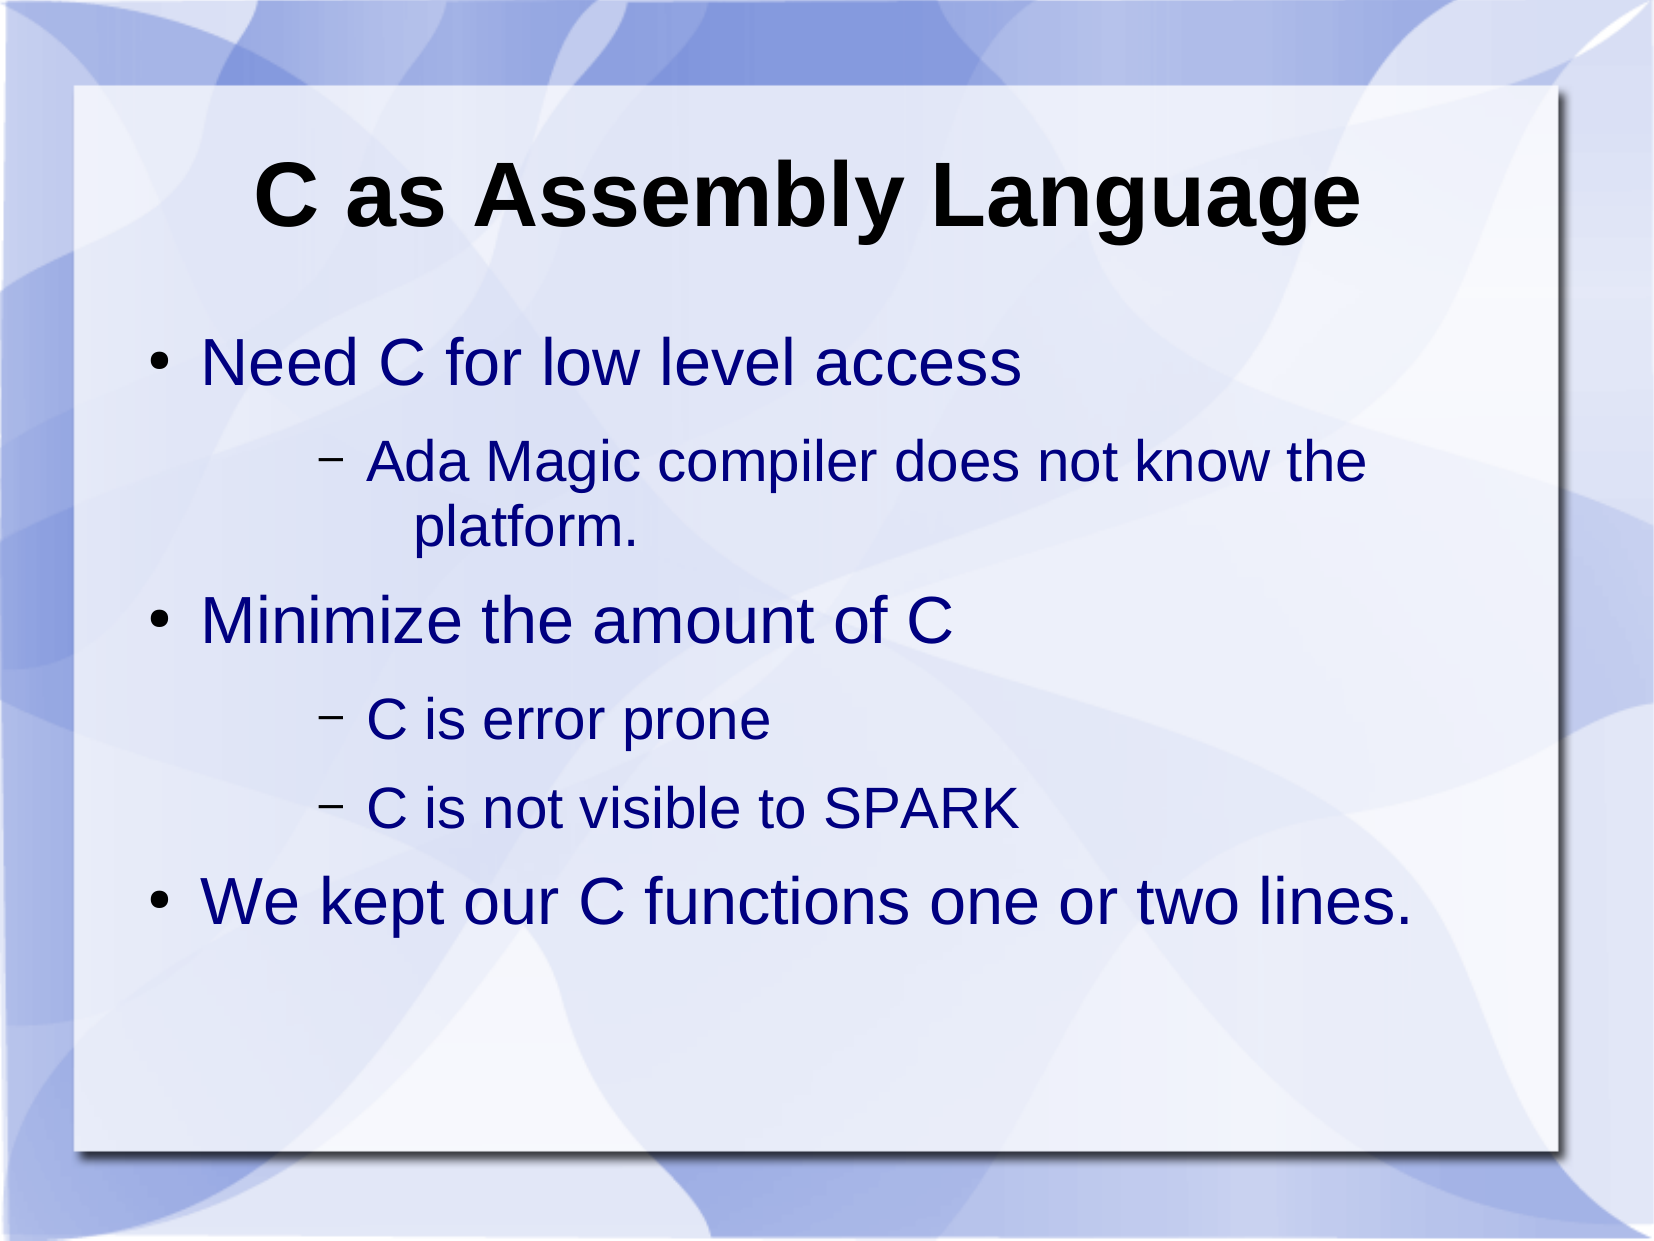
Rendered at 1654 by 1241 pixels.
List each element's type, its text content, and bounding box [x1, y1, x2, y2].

title C as Assembly Language [82, 90, 1536, 298]
list Need C for low level access Ada Magic compiler does not know the platform. Minimize the amount of C C is error prone C is not visible to SPARK We kept our C functions one or two lines. [129, 324, 1489, 960]
picture [0, 0, 1654, 1241]
